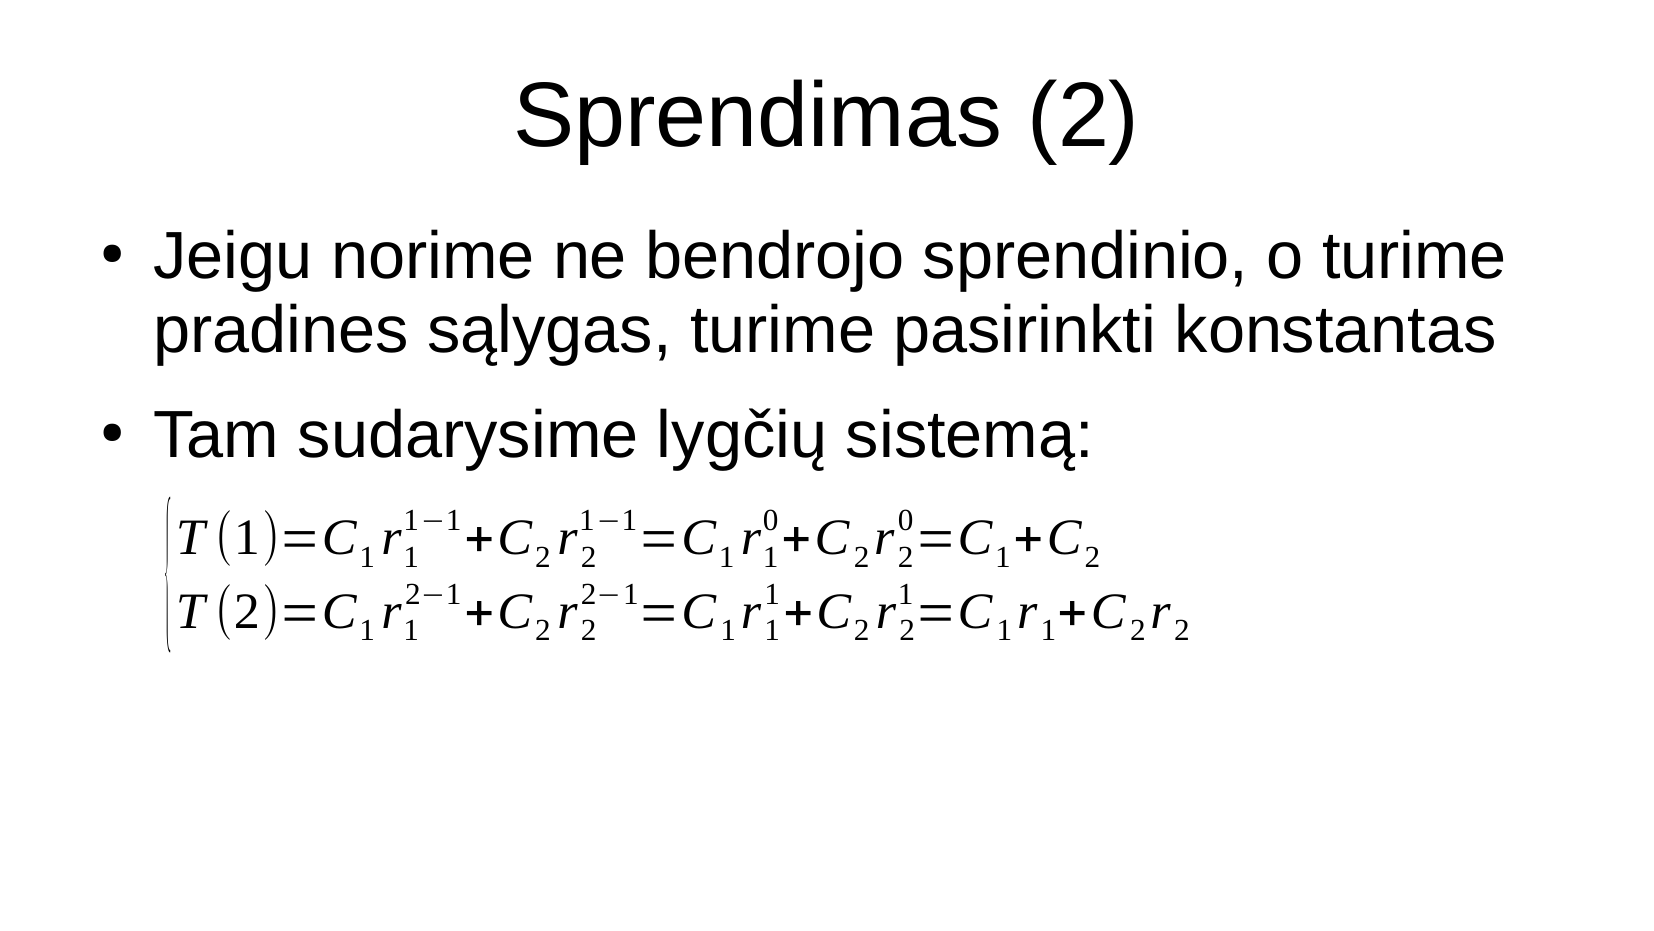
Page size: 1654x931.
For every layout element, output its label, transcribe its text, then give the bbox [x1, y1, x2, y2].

list Jeigu norime ne bendrojo sprendinio, o turime pradines sąlygas, turime pasirinkti konstantas Tam sudarysime lygčių sistemą: [82, 217, 1571, 758]
chart [156, 495, 1199, 656]
title Sprendimas (2) [82, 37, 1571, 193]
